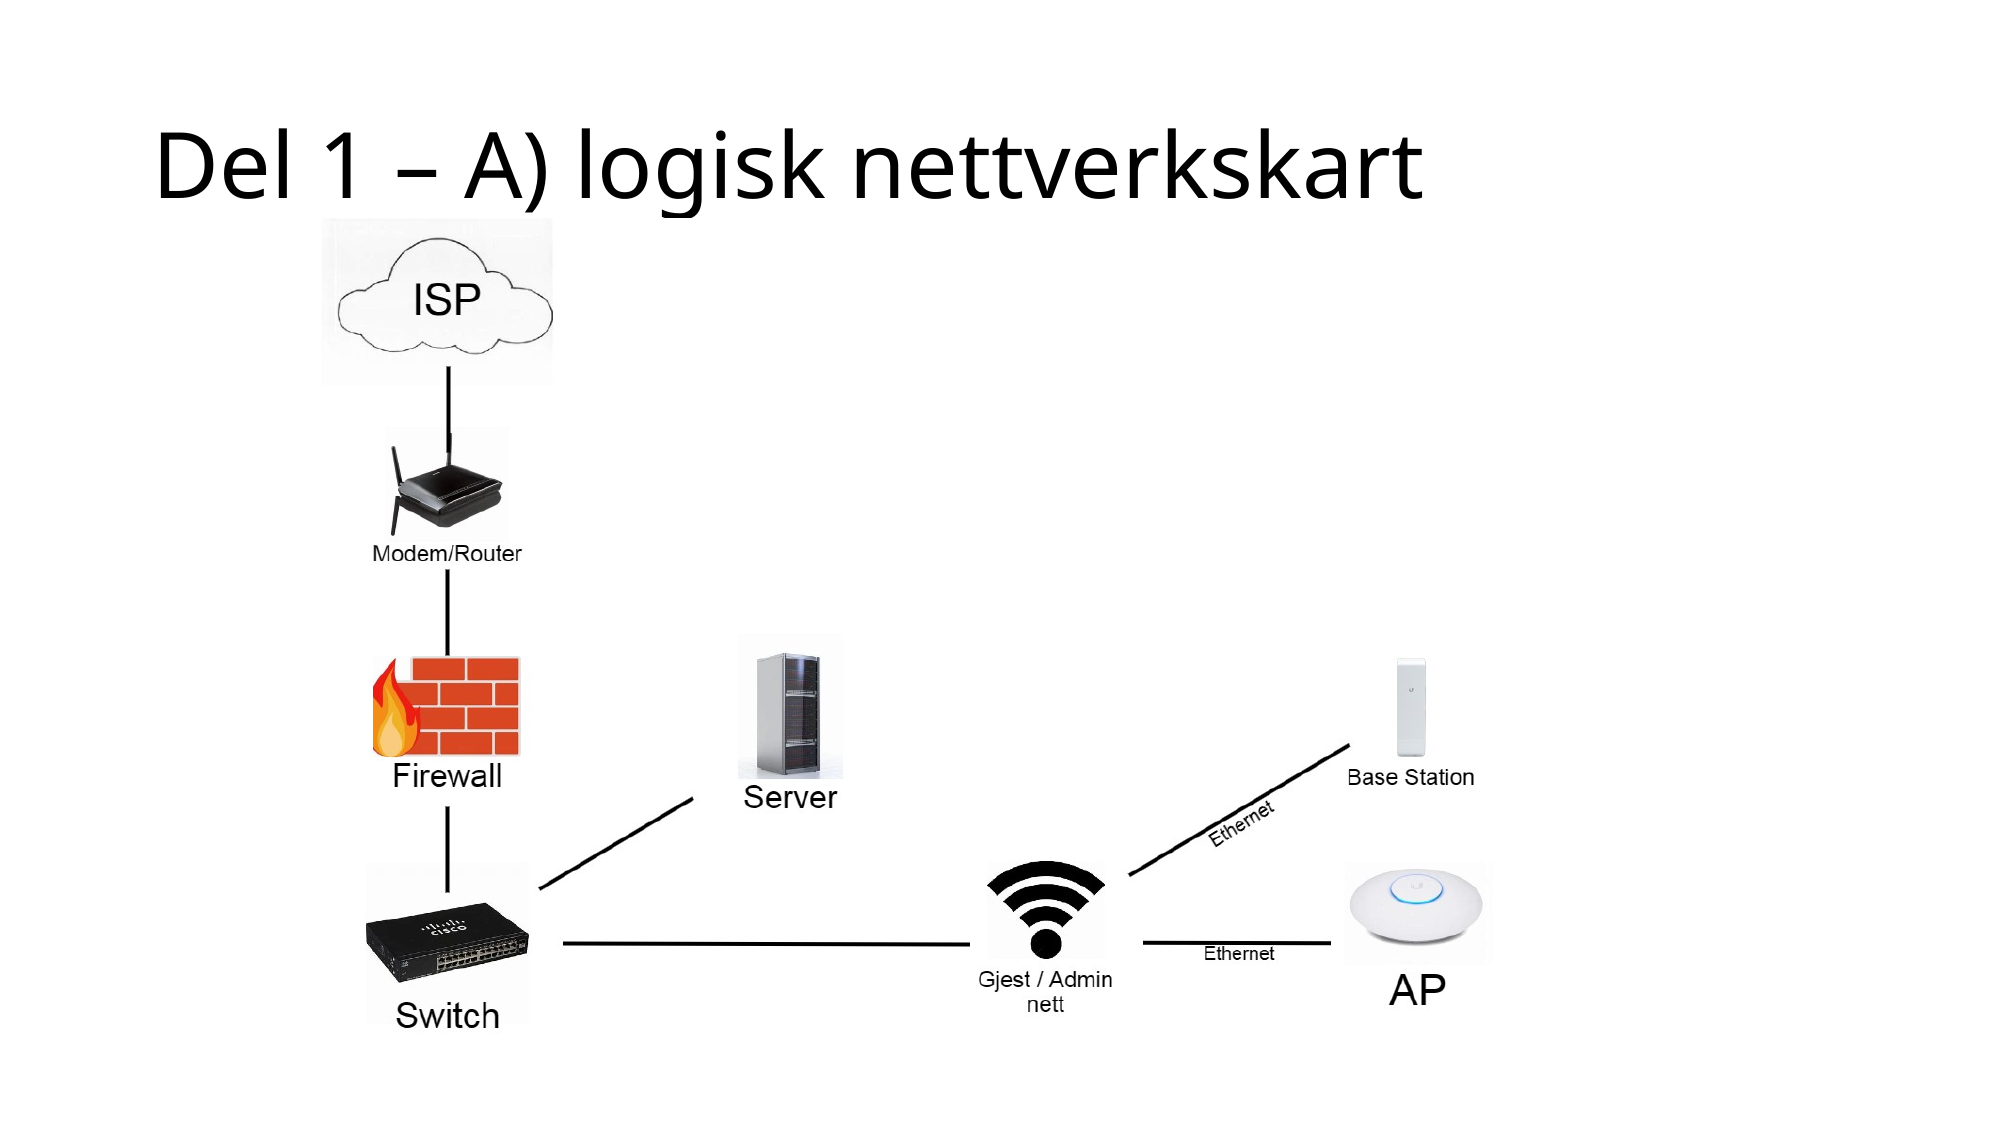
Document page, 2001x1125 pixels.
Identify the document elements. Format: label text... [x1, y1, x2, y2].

title Del 1 – A) logisk nettverkskart [137, 59, 1863, 278]
picture [292, 218, 1798, 1066]
